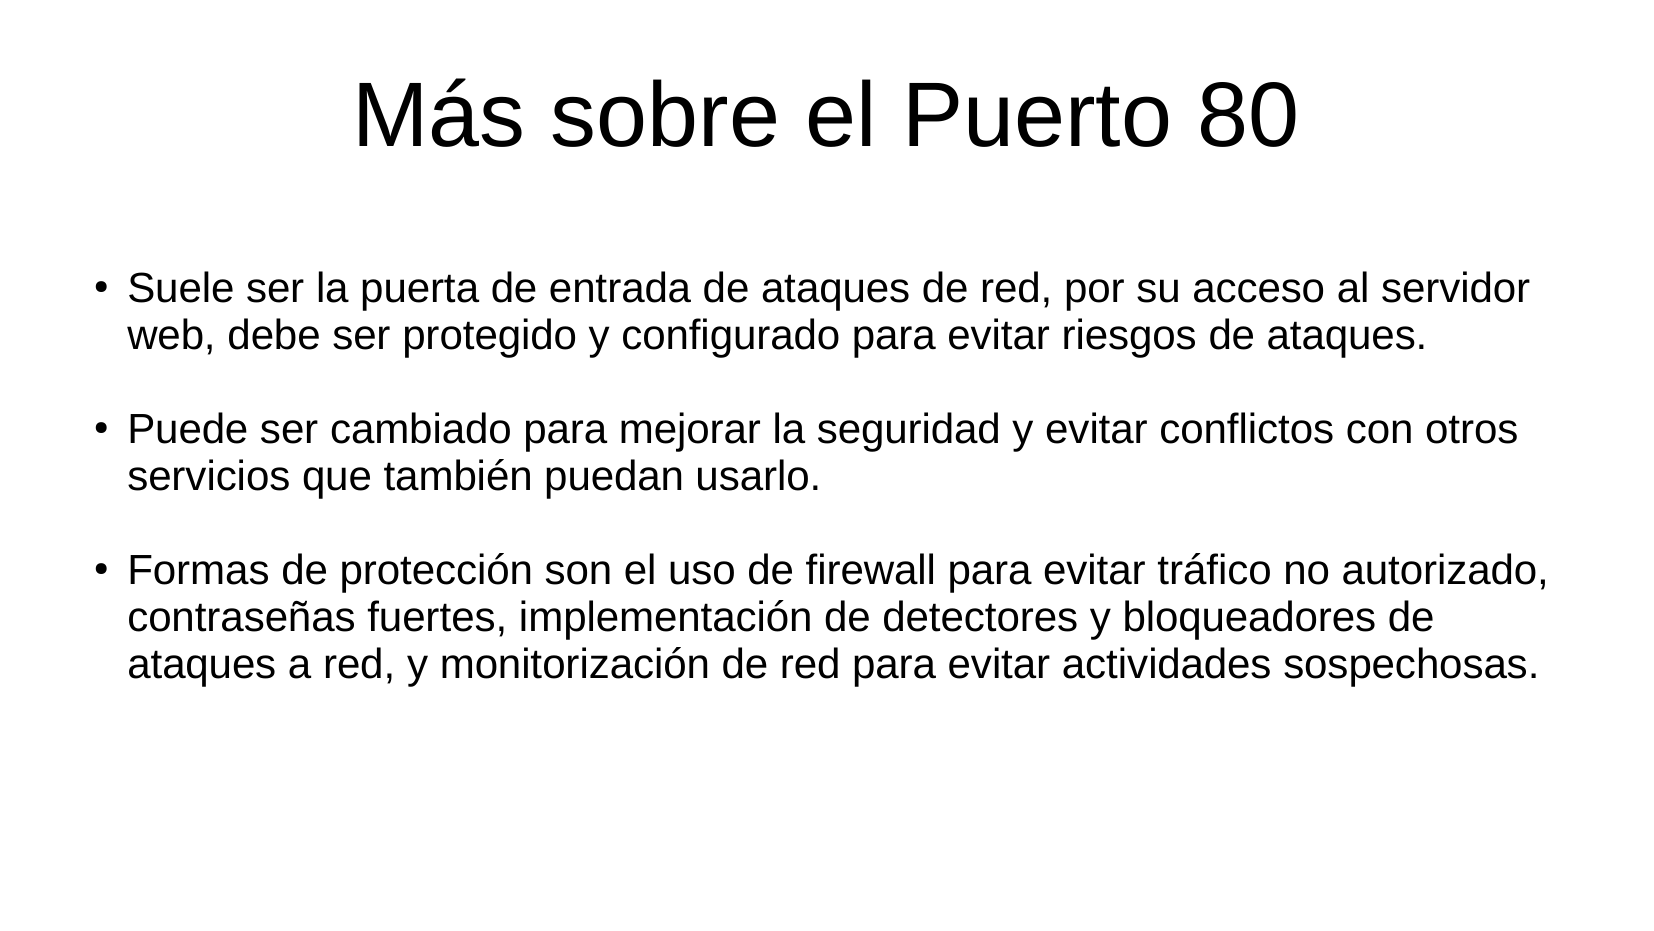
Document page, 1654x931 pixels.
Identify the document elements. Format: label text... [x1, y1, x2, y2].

list Suele ser la puerta de entrada de ataques de red, por su acceso al servidor web, debe ser protegido y configurado para evitar riesgos de ataques. Puede ser cambiado para mejorar la seguridad y evitar conflictos con otros servicios que también puedan usarlo. Formas de protección son el uso de firewall para evitar tráfico no autorizado, contraseñas fuertes, implementación de detectores y bloqueadores de ataques a red, y monitorización de red para evitar actividades sospechosas. [82, 217, 1571, 758]
title Más sobre el Puerto 80 [82, 37, 1571, 193]
